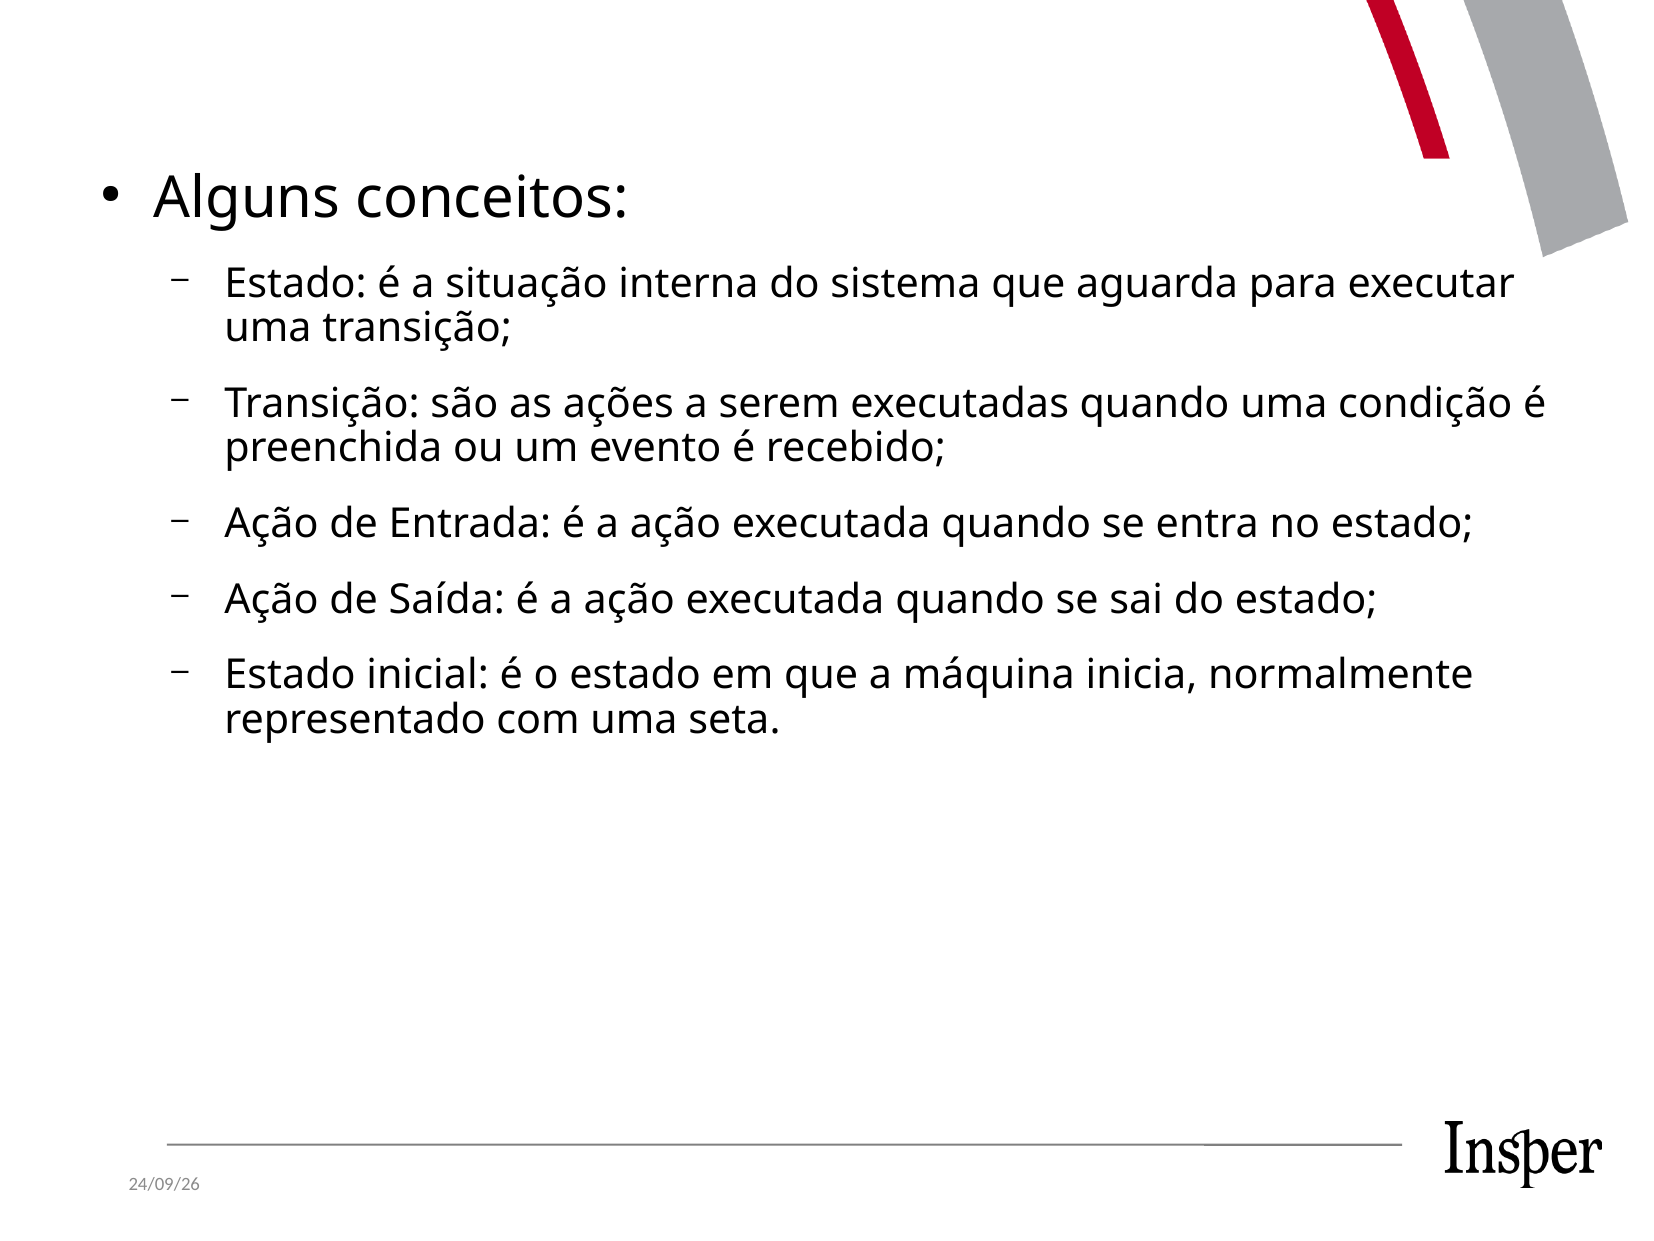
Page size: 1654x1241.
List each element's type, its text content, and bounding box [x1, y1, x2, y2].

list Alguns conceitos: Estado: é a situação interna do sistema que aguarda para executar uma transição; Transição: são as ações a serem executadas quando uma condição é preenchida ou um evento é recebido; Ação de Entrada: é a ação executada quando se entra no estado; Ação de Saída: é a ação executada quando se sai do estado; Estado inicial: é o estado em que a máquina inicia, normalmente representado com uma seta. [82, 59, 1571, 1182]
